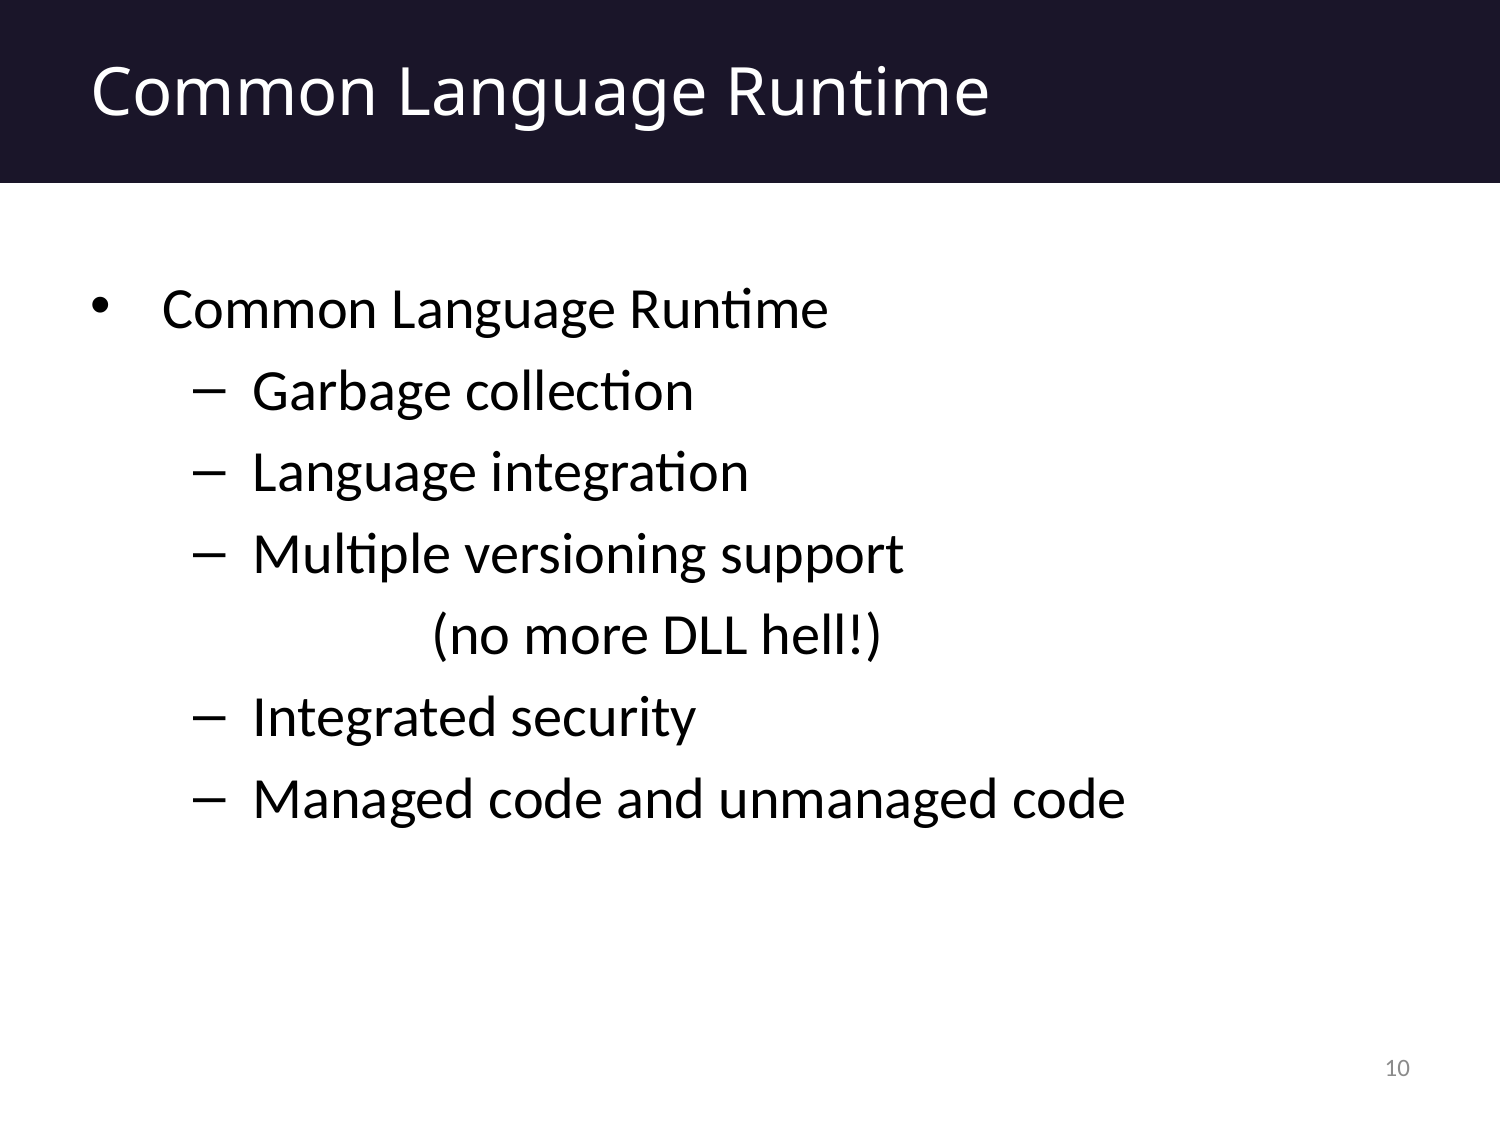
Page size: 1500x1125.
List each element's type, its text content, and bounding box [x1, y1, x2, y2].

title Common Language Runtime [75, 0, 1425, 183]
list Common Language Runtime Garbage collection Language integration Multiple versioning support (no more DLL hell!) Integrated security Managed code and unmanaged code [75, 262, 1425, 1005]
slide_number <number> [1074, 1037, 1425, 1097]
